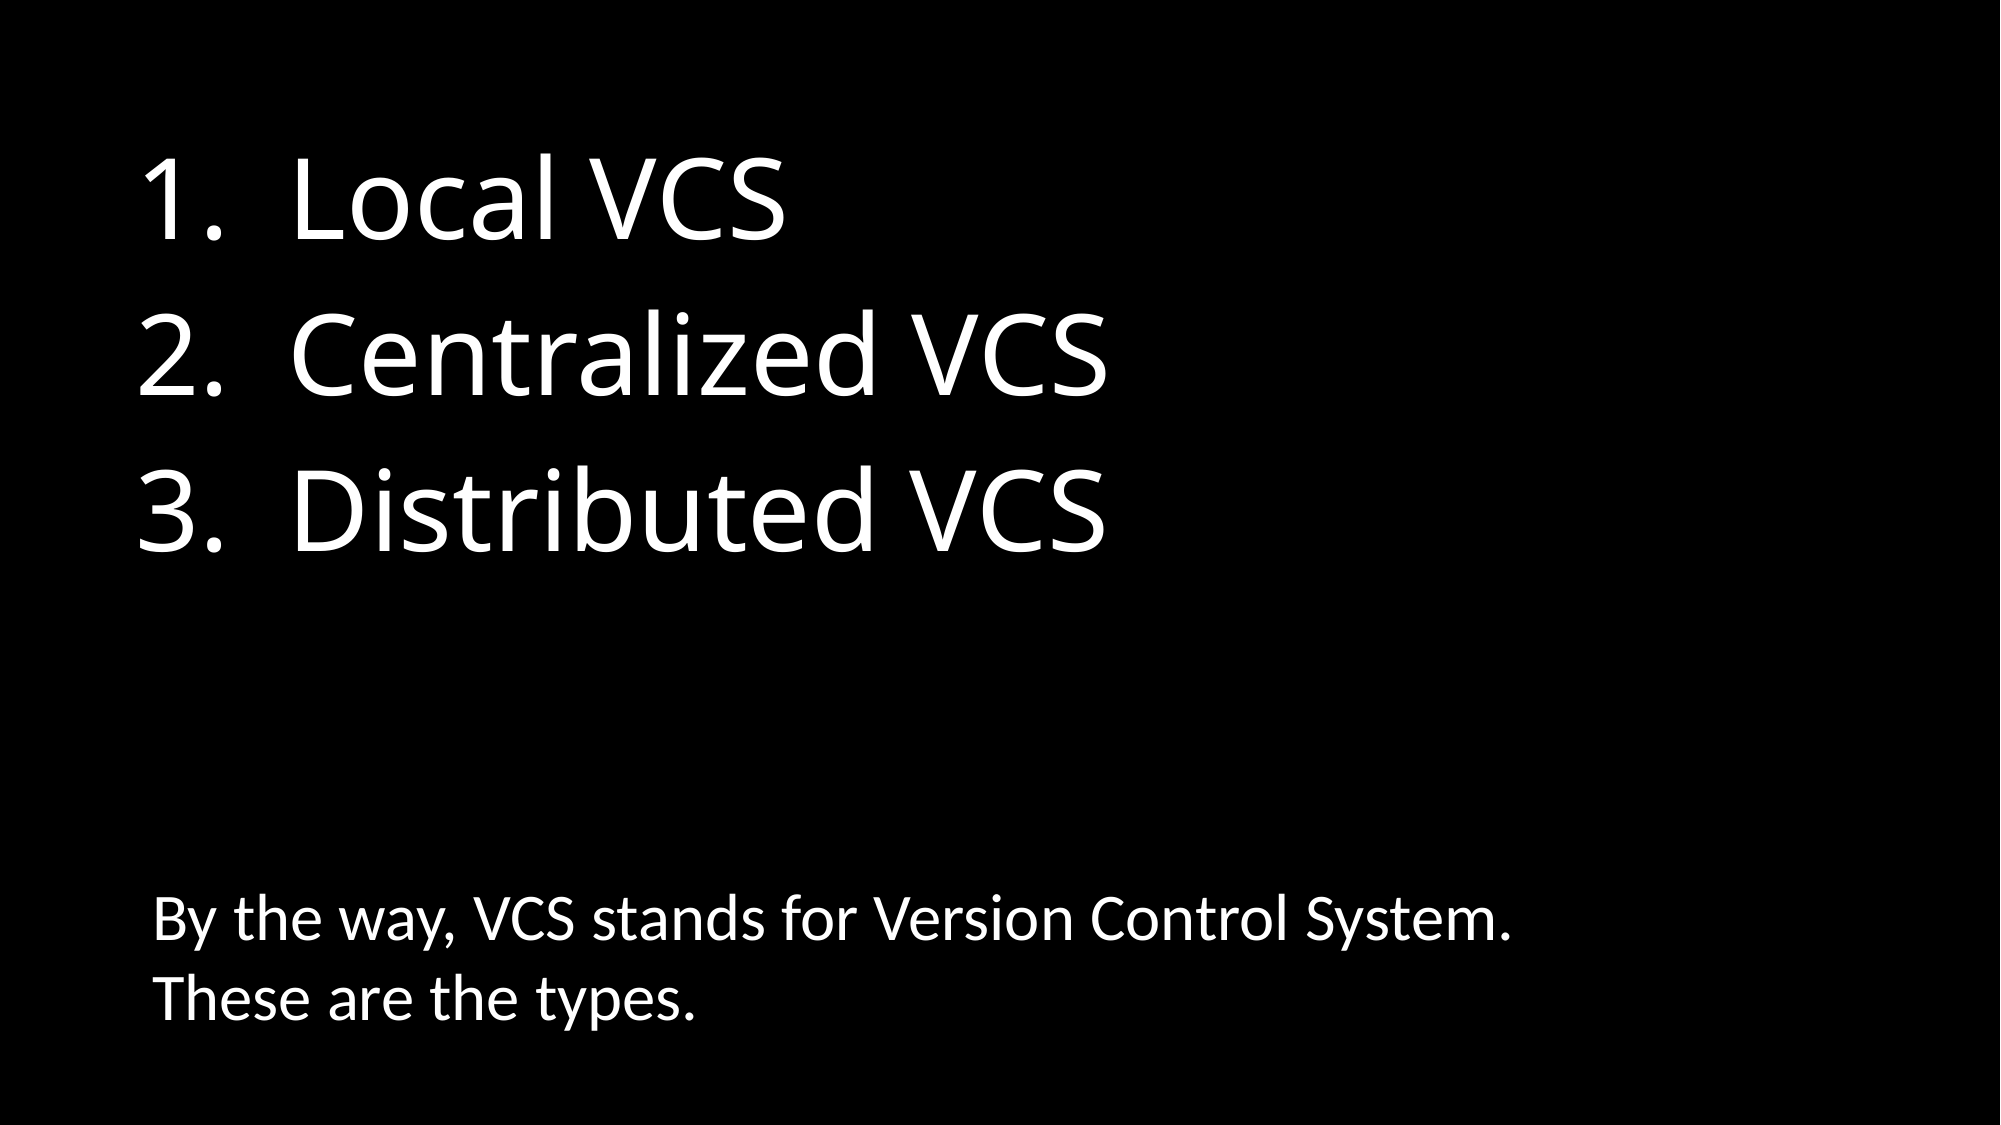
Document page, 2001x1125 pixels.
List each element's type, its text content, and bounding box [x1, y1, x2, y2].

text_box By the way, VCS stands for Version Control System. These are the types. [137, 866, 1587, 1041]
list Local VCS Centralized VCS Distributed VCS [120, 120, 1644, 751]
